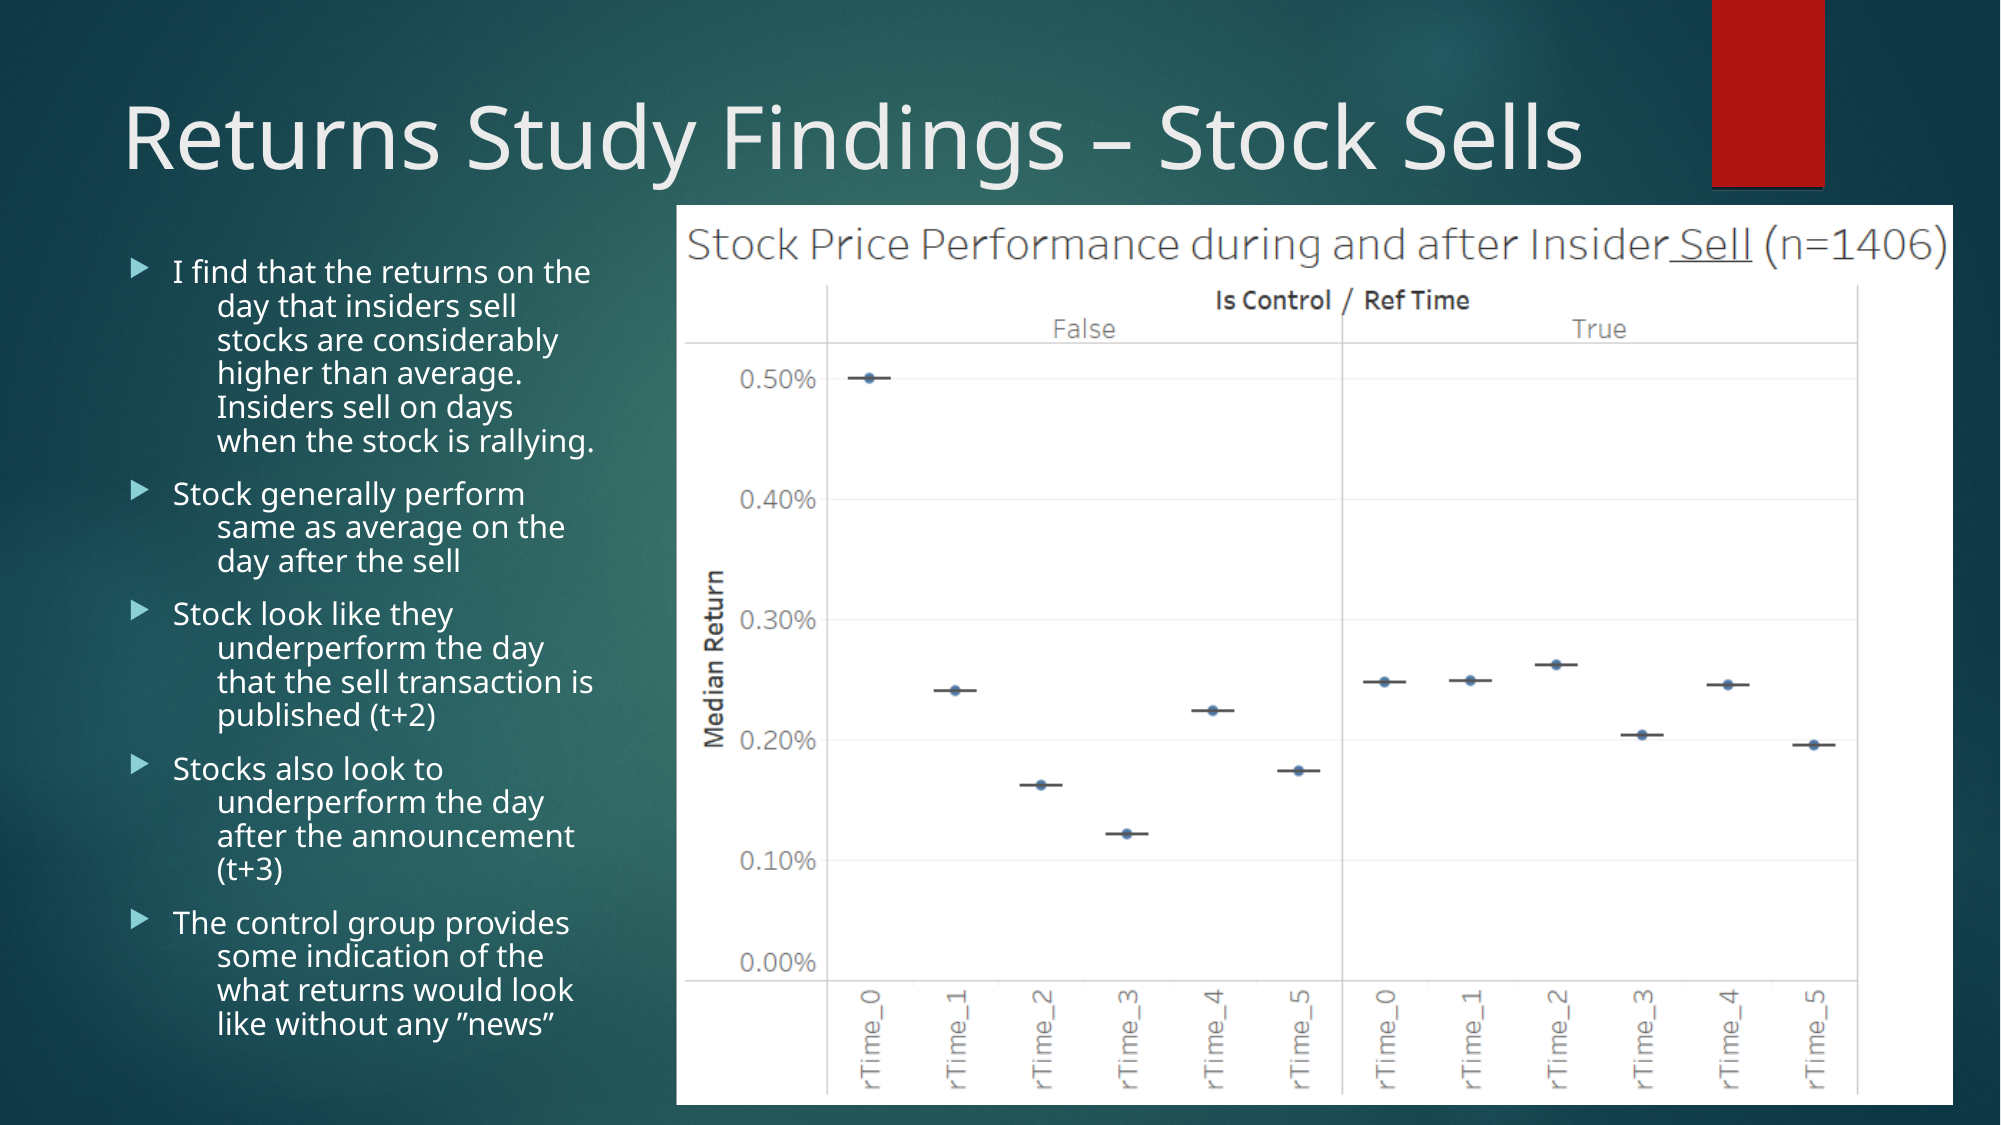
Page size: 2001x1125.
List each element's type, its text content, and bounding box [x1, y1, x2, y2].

title Returns Study Findings – Stock Sells [106, 74, 1649, 305]
picture [668, 205, 1953, 1105]
text_box I find that the returns on the day that insiders sell stocks are considerably higher than average. Insiders sell on days when the stock is rallying. Stock generally perform same as average on the day after the sell Stock look like they underperform the day that the sell transaction is published (t+2) Stocks also look to underperform the day after the announcement (t+3) The control group provides some indication of the what returns would look like without any ”news” [0, 192, 615, 1091]
